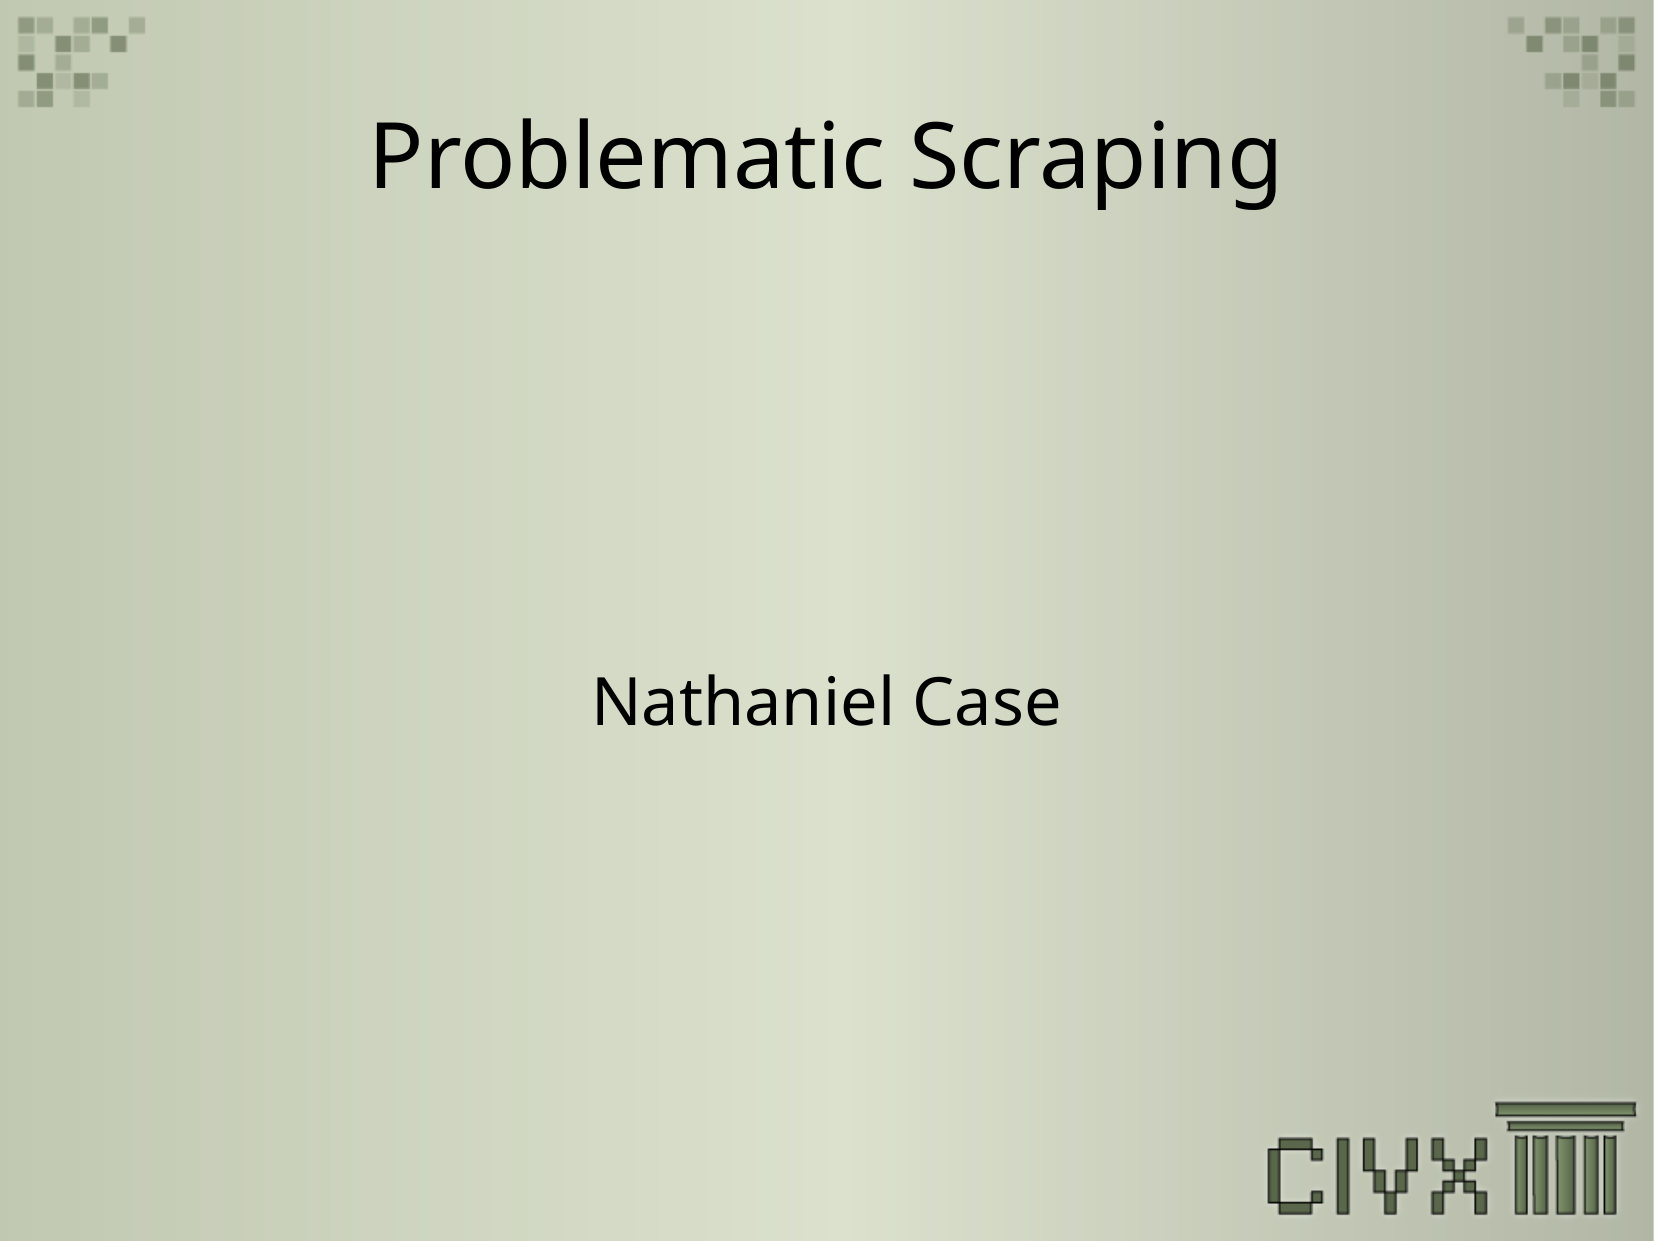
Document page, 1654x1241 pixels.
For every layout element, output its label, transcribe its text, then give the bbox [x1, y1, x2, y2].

title Problematic Scraping [82, 49, 1571, 257]
picture [0, 0, 1654, 1241]
subtitle Nathaniel Case [82, 297, 1571, 1102]
